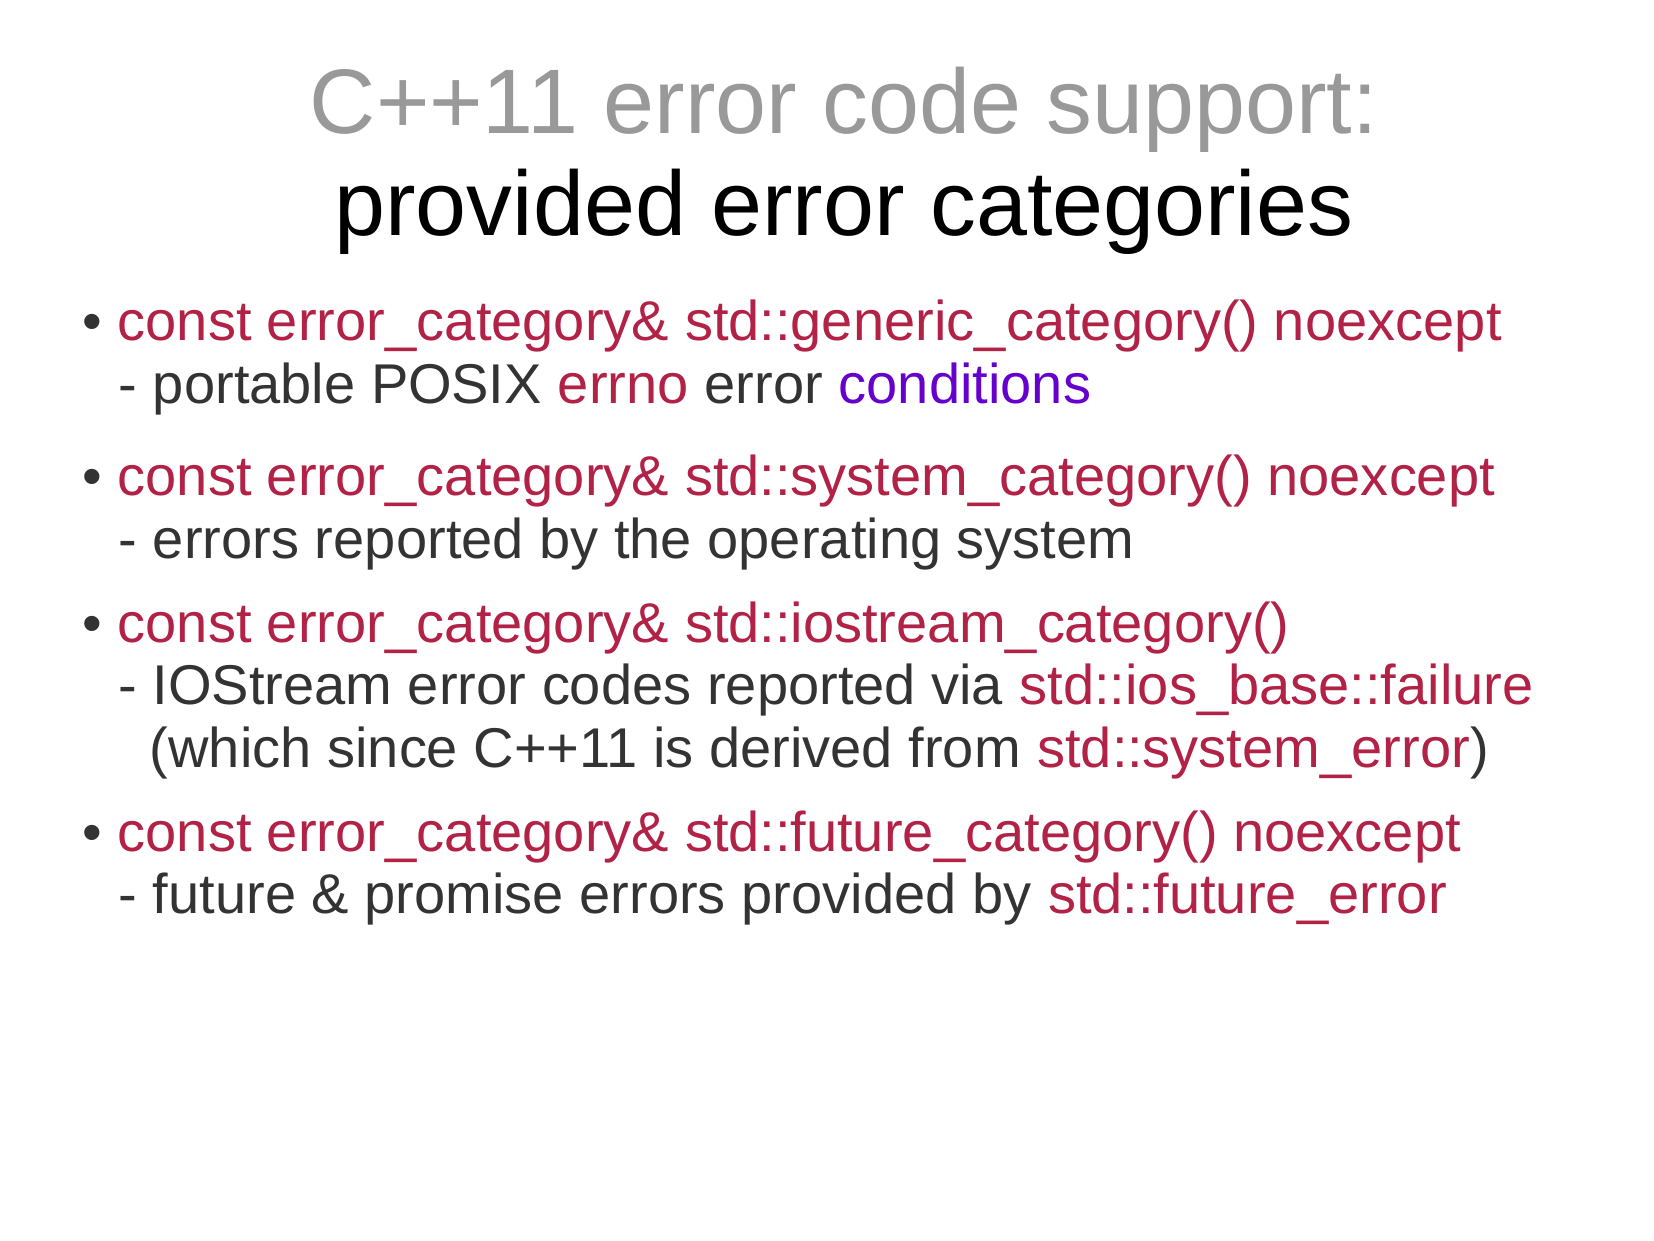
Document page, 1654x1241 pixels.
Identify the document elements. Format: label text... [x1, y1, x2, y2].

title C++11 error code support: provided error categories [82, 49, 1571, 257]
list • const error_category& std::generic_category() noexcept - portable POSIX errno error conditions • const error_category& std::system_category() noexcept - errors reported by the operating system • const error_category& std::iostream_category() - IOStream error codes reported via std::ios_base::failure (which since C++11 is derived from std::system_error) • const error_category& std::future_category() noexcept - future & promise errors provided by std::future_error [82, 290, 1571, 1205]
